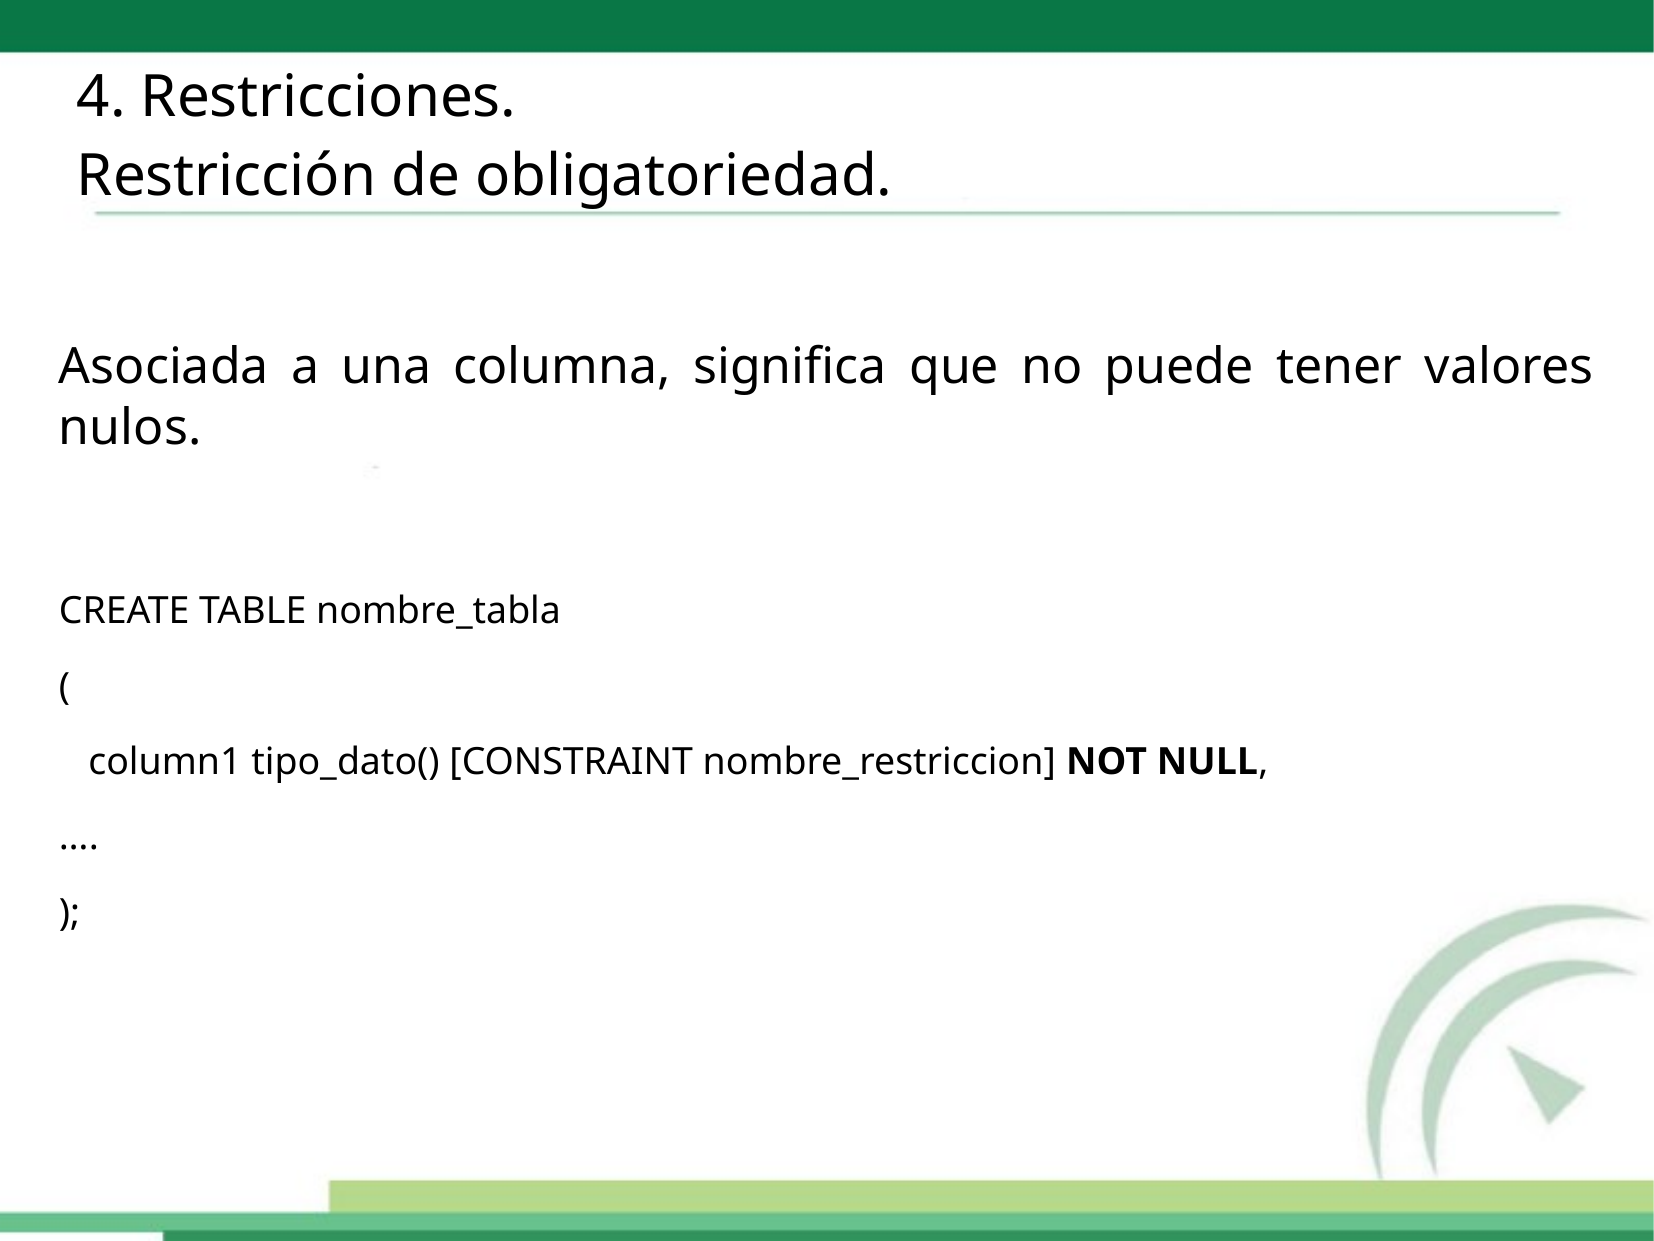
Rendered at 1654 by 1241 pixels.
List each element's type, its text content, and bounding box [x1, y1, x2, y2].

list Asociada a una columna, significa que no puede tener valores nulos. CREATE TABLE nombre_tabla ( column1 tipo_dato() [CONSTRAINT nombre_restriccion] NOT NULL, …. ); [59, 236, 1595, 1123]
picture [0, 0, 1654, 1241]
title 4. Restricciones. Restricción de obligatoriedad. [76, 29, 1625, 237]
